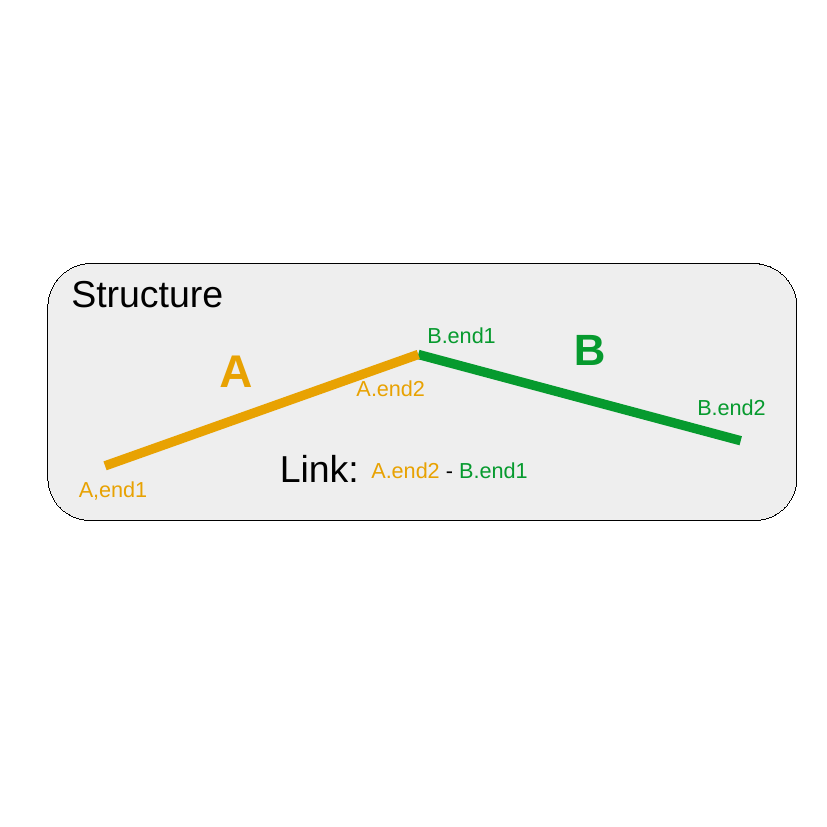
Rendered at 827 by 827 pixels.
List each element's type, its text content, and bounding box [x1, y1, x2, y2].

text_box Structure [56, 266, 239, 324]
text_box A,end1 [63, 452, 179, 552]
text_box [47, 263, 797, 521]
text_box B [559, 318, 621, 382]
text_box B.end1 [412, 299, 511, 357]
text_box Link: [265, 440, 552, 509]
text_box A.end2 [341, 352, 440, 410]
text_box A [204, 338, 268, 405]
text_box A.end2 - B.end1 [346, 433, 633, 503]
text_box B.end2 [682, 371, 781, 428]
